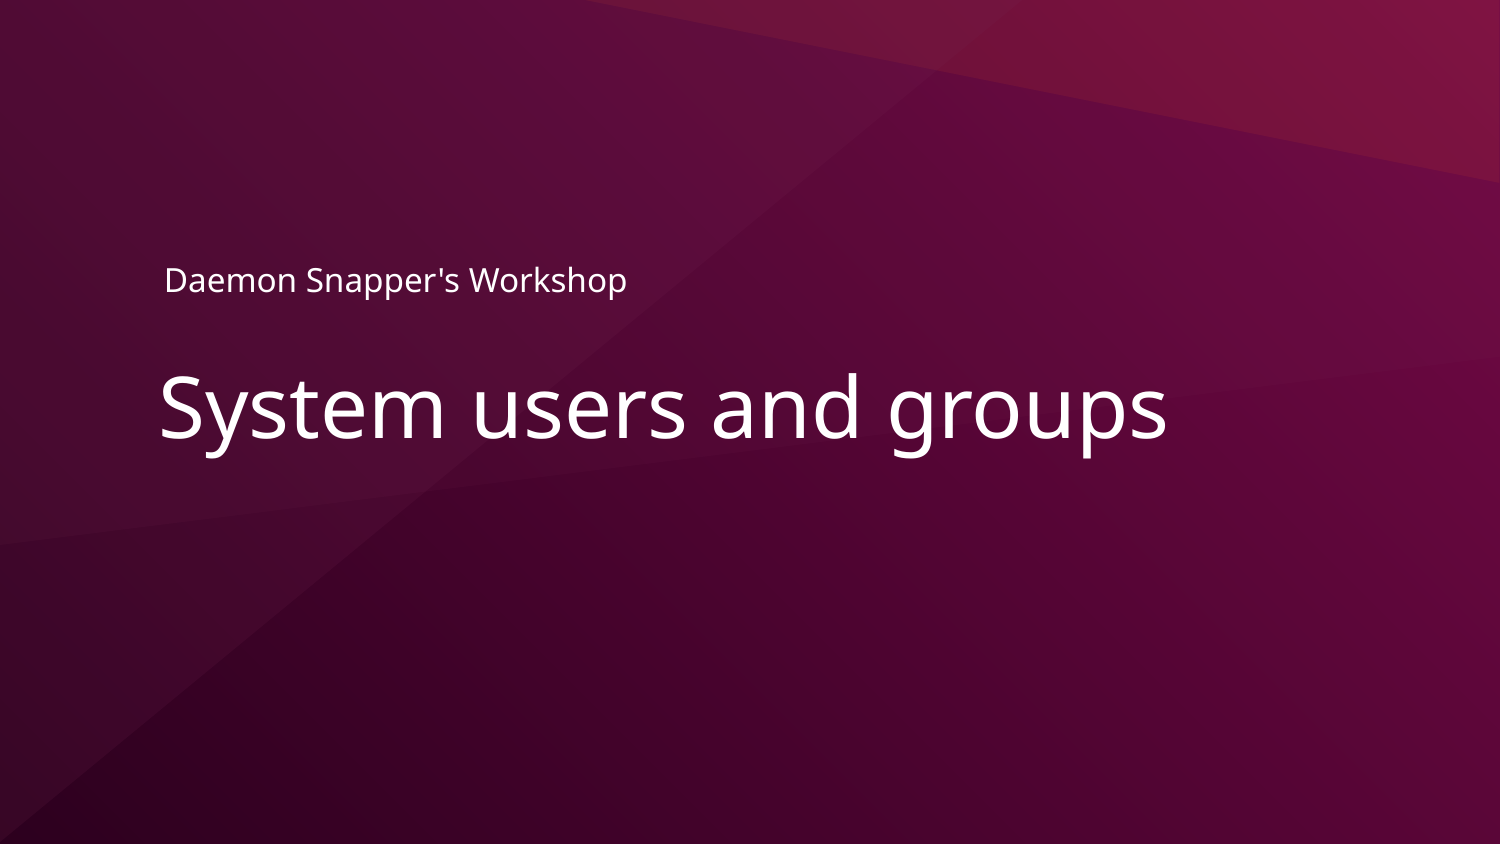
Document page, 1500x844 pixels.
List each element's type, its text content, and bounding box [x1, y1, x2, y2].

subtitle Daemon Snapper's Workshop [163, 259, 940, 324]
title System users and groups [158, 352, 1378, 607]
